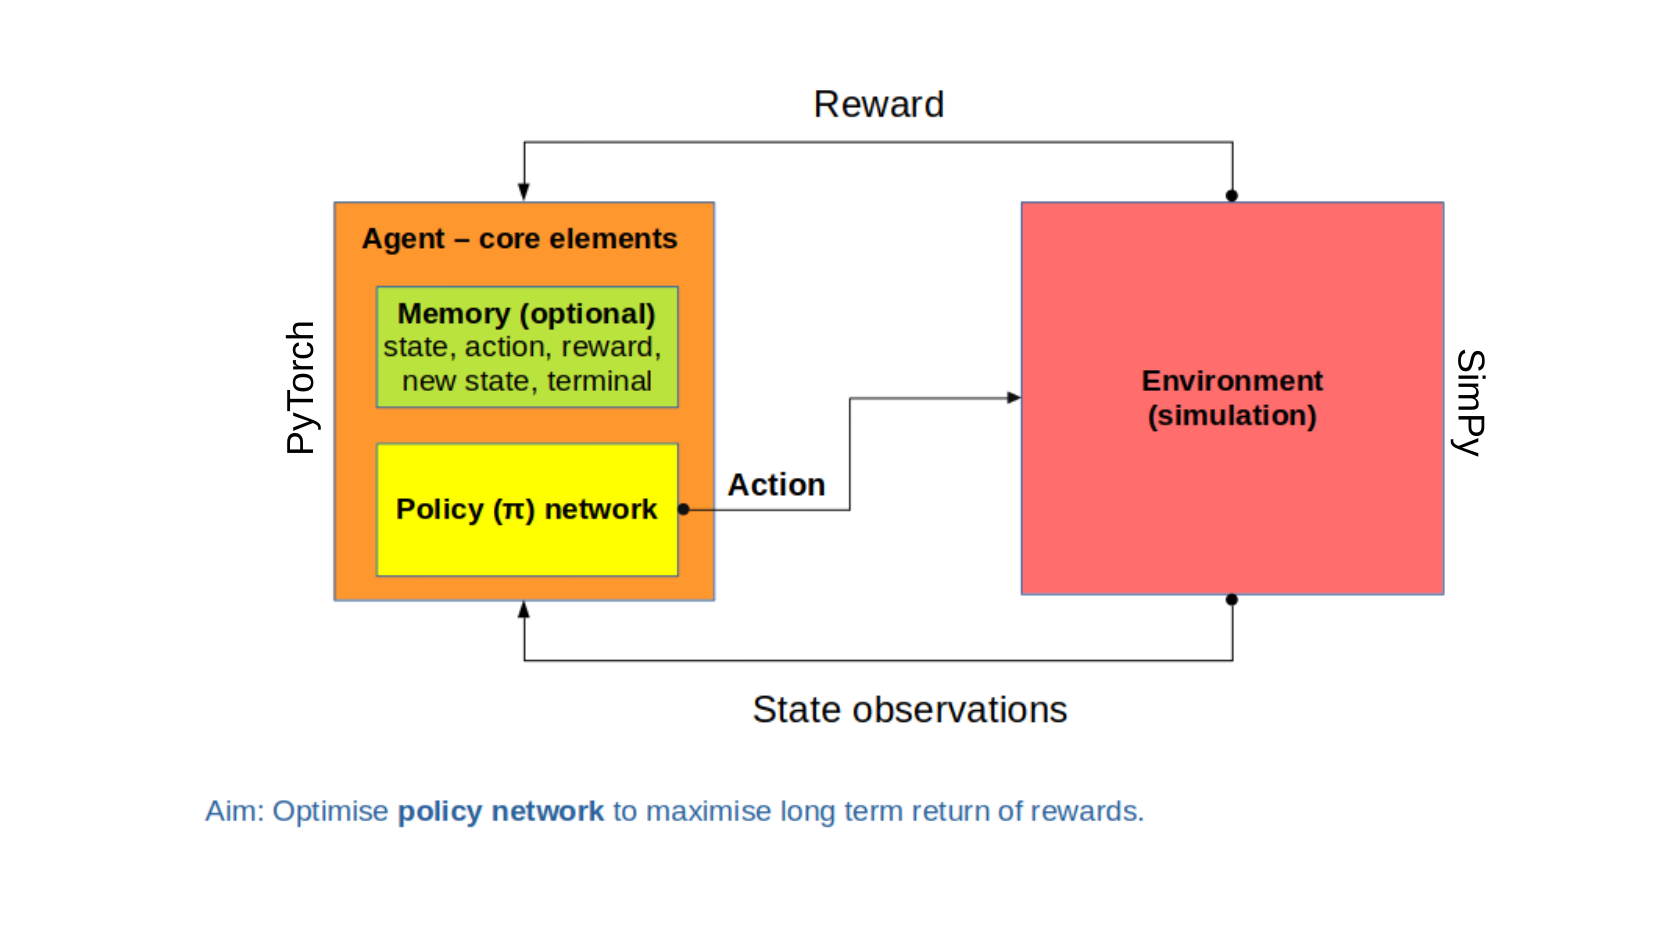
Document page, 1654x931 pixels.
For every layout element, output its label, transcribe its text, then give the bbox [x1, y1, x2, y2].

text_box PyTorch [271, 269, 329, 508]
text_box SimPy [1443, 283, 1501, 523]
picture [174, 64, 1484, 868]
